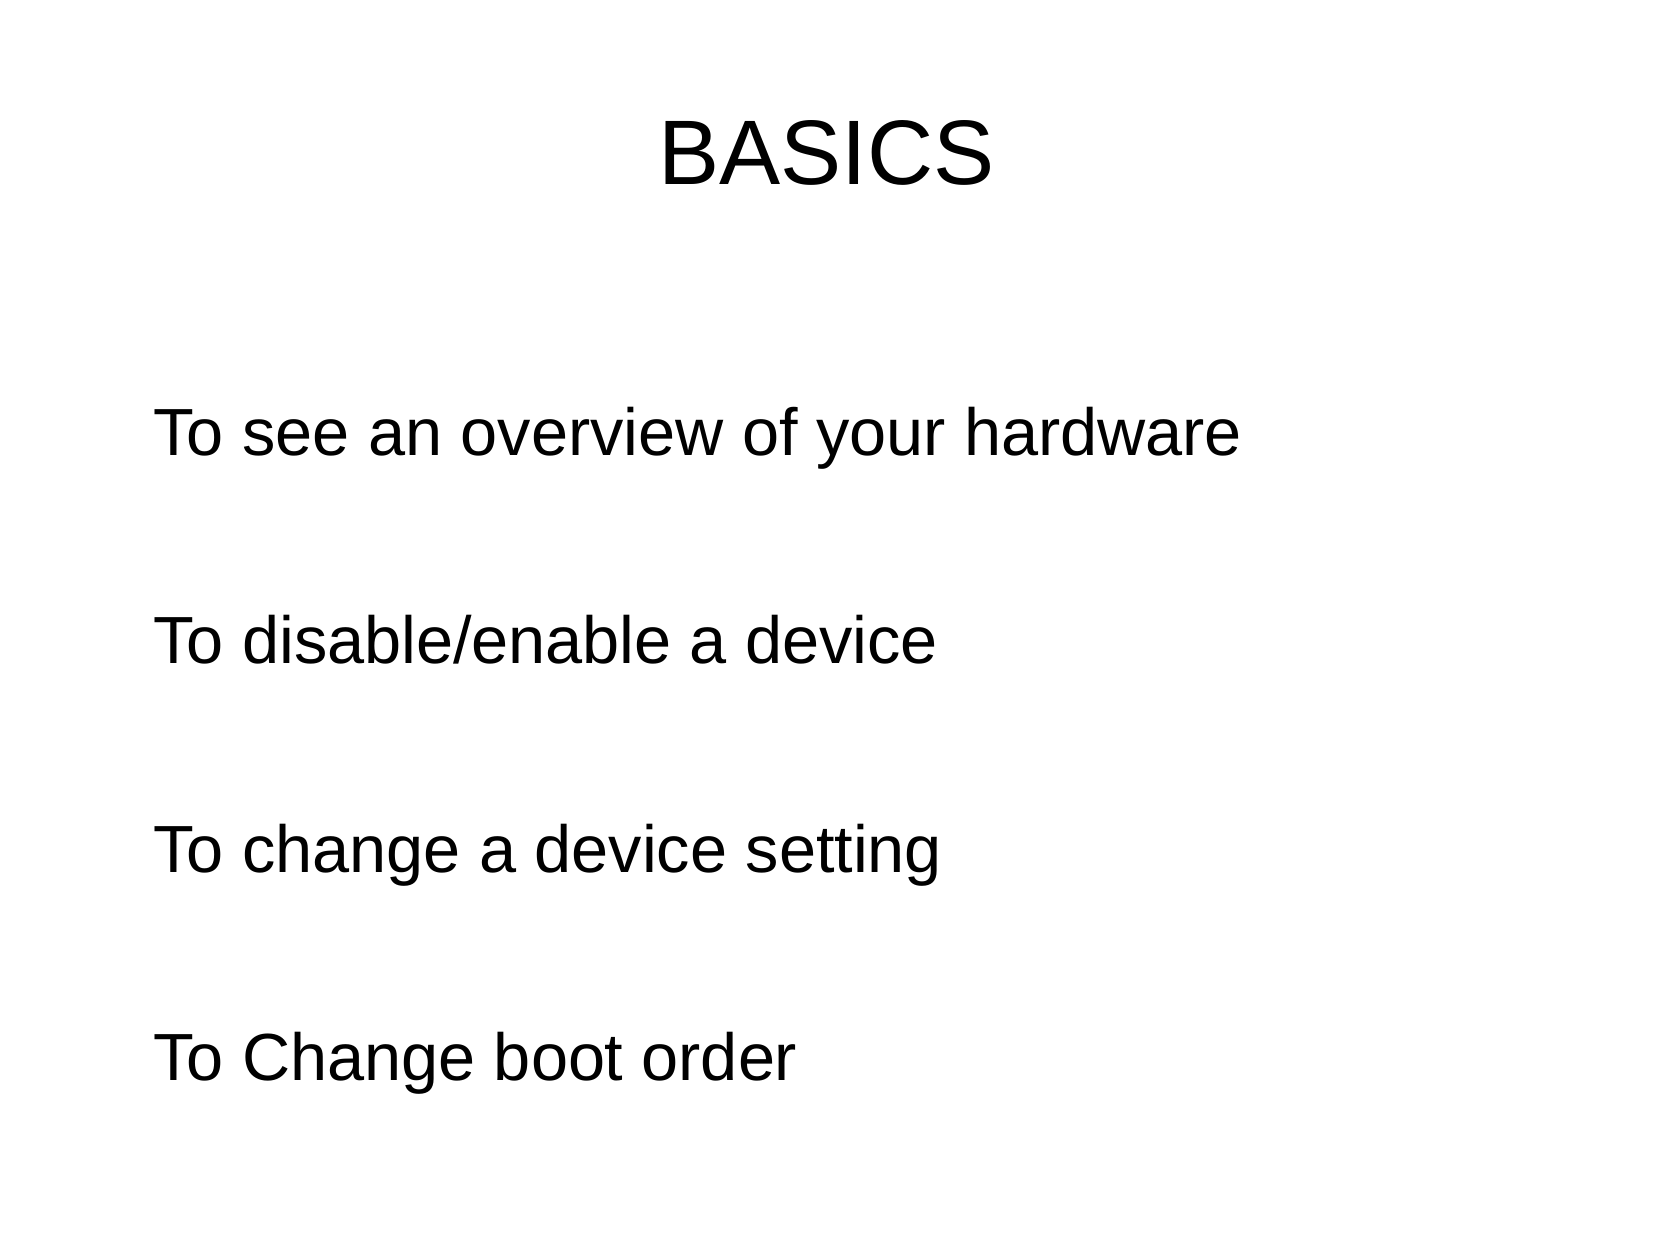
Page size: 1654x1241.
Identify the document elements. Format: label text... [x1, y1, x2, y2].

title BASICS [82, 49, 1571, 257]
list To see an overview of your hardware To disable/enable a device To change a device setting To Change boot order [82, 290, 1571, 1158]
